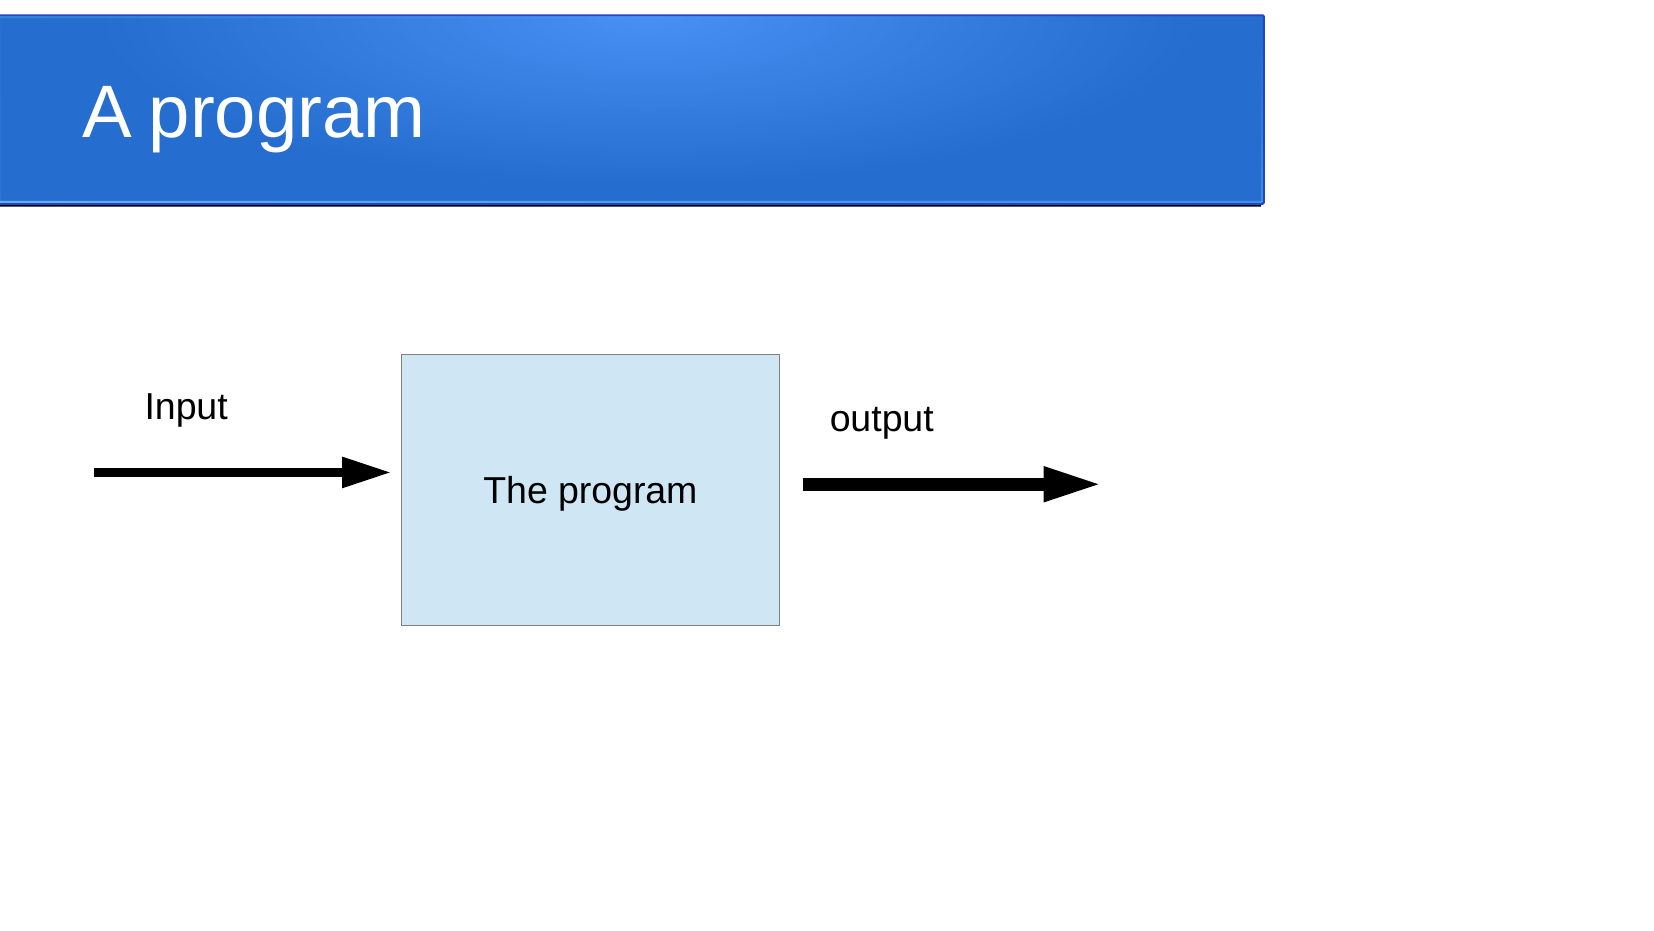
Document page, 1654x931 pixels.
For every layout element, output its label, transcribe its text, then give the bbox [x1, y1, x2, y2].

text_box output [814, 389, 1004, 447]
title A program [82, 35, 1235, 189]
text_box The program [401, 354, 780, 626]
text_box Input [129, 377, 343, 435]
